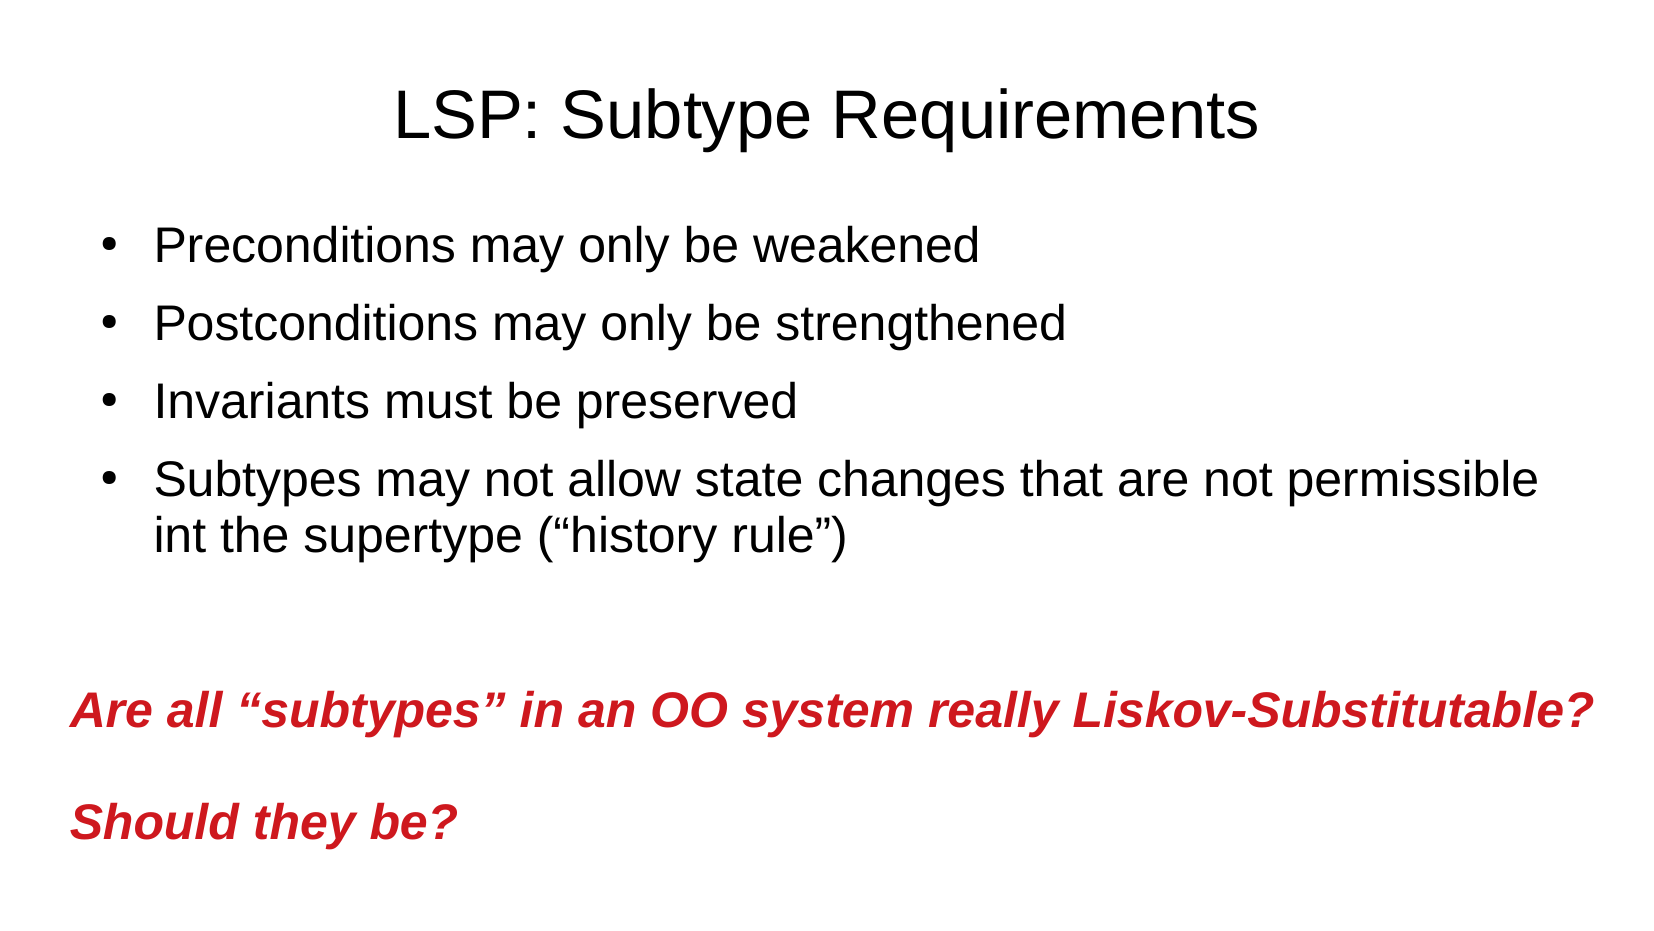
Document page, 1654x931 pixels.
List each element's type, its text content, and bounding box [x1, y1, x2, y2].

text_box Are all “subtypes” in an OO system really Liskov-Substitutable? Should they be? [54, 675, 1611, 858]
title LSP: Subtype Requirements [82, 37, 1571, 193]
list Preconditions may only be weakened Postconditions may only be strengthened Invariants must be preserved Subtypes may not allow state changes that are not permissible int the supertype (“history rule”) [82, 217, 1571, 616]
